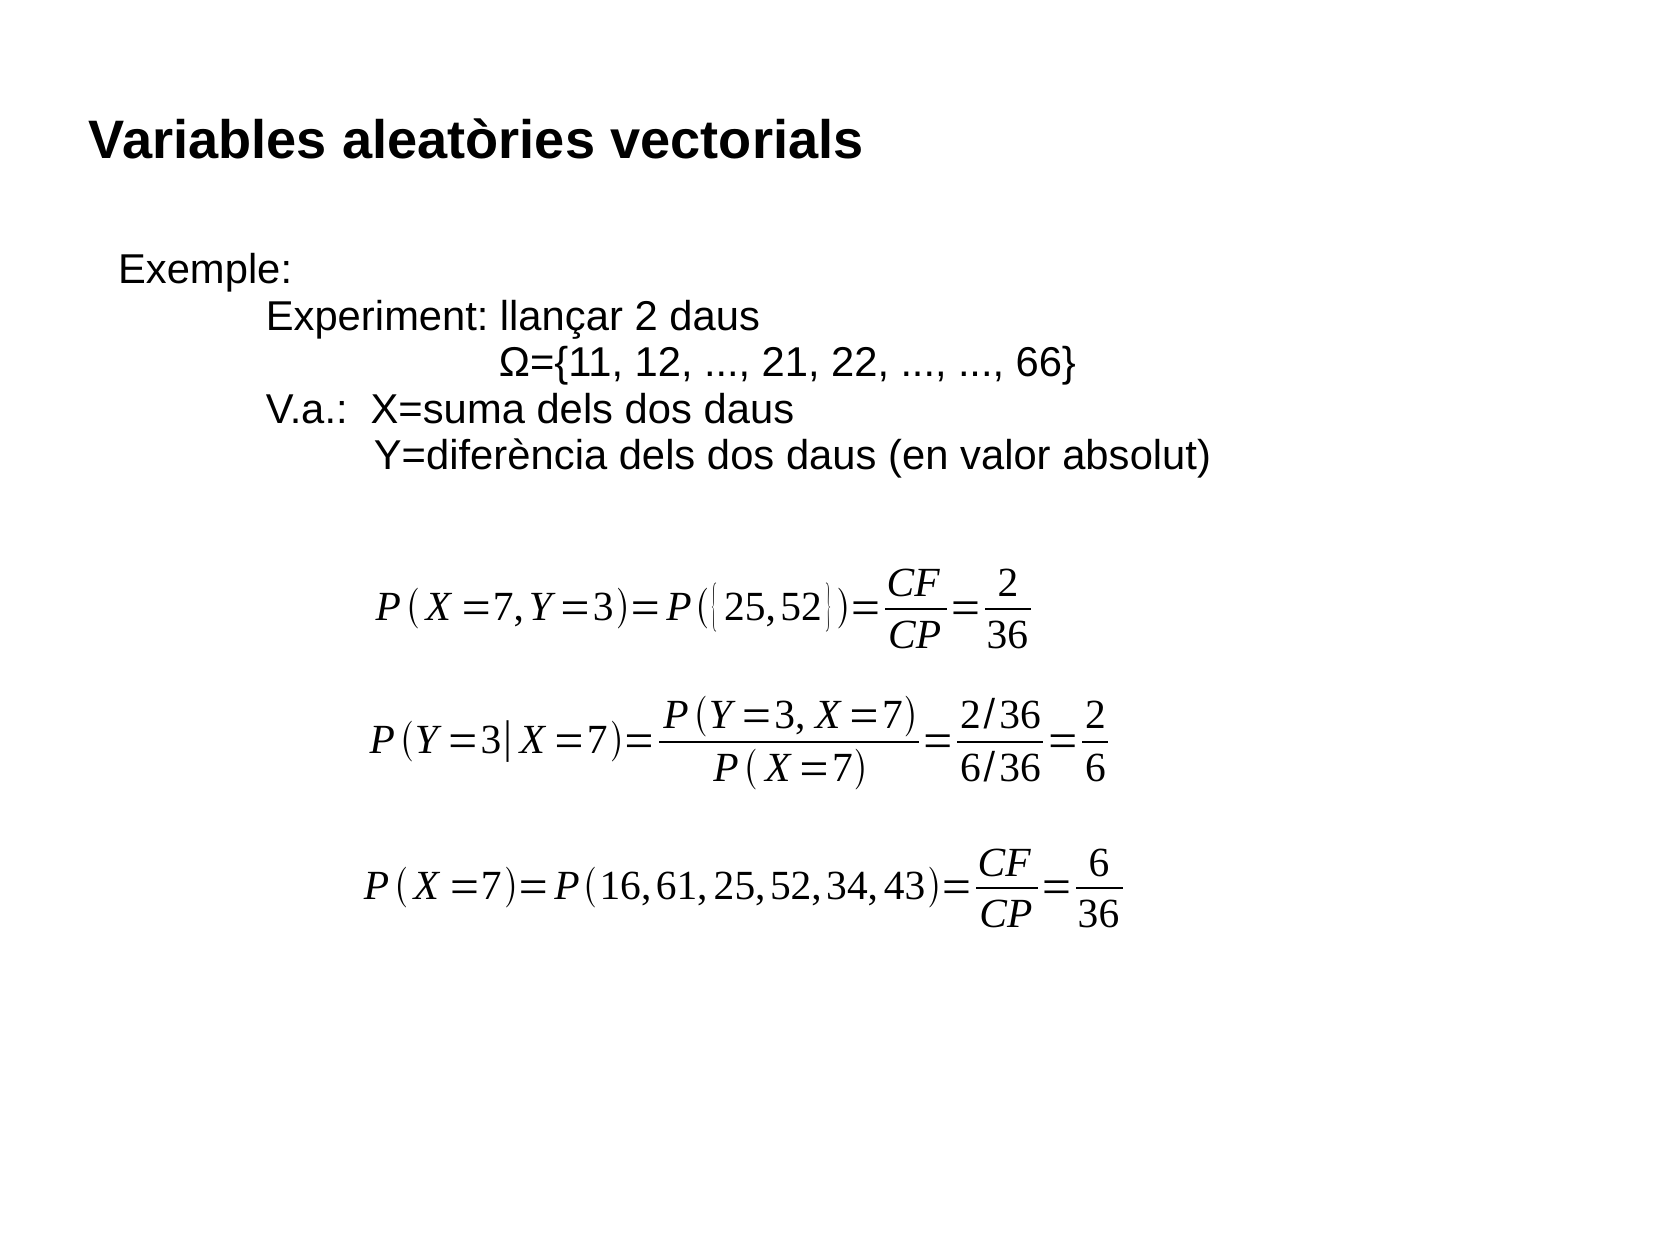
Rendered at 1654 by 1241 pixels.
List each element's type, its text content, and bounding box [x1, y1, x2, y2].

chart [354, 838, 1130, 938]
text_box Exemple: Experiment: llançar 2 daus Ω={11, 12, ..., 21, 22, ..., ..., 66} V.a.: X=suma dels dos daus Y=diferència dels dos daus (en valor absolut) [29, 29, 1595, 676]
chart [360, 690, 1116, 792]
text_box Variables aleatòries vectorials [74, 101, 886, 179]
chart [366, 559, 1039, 659]
